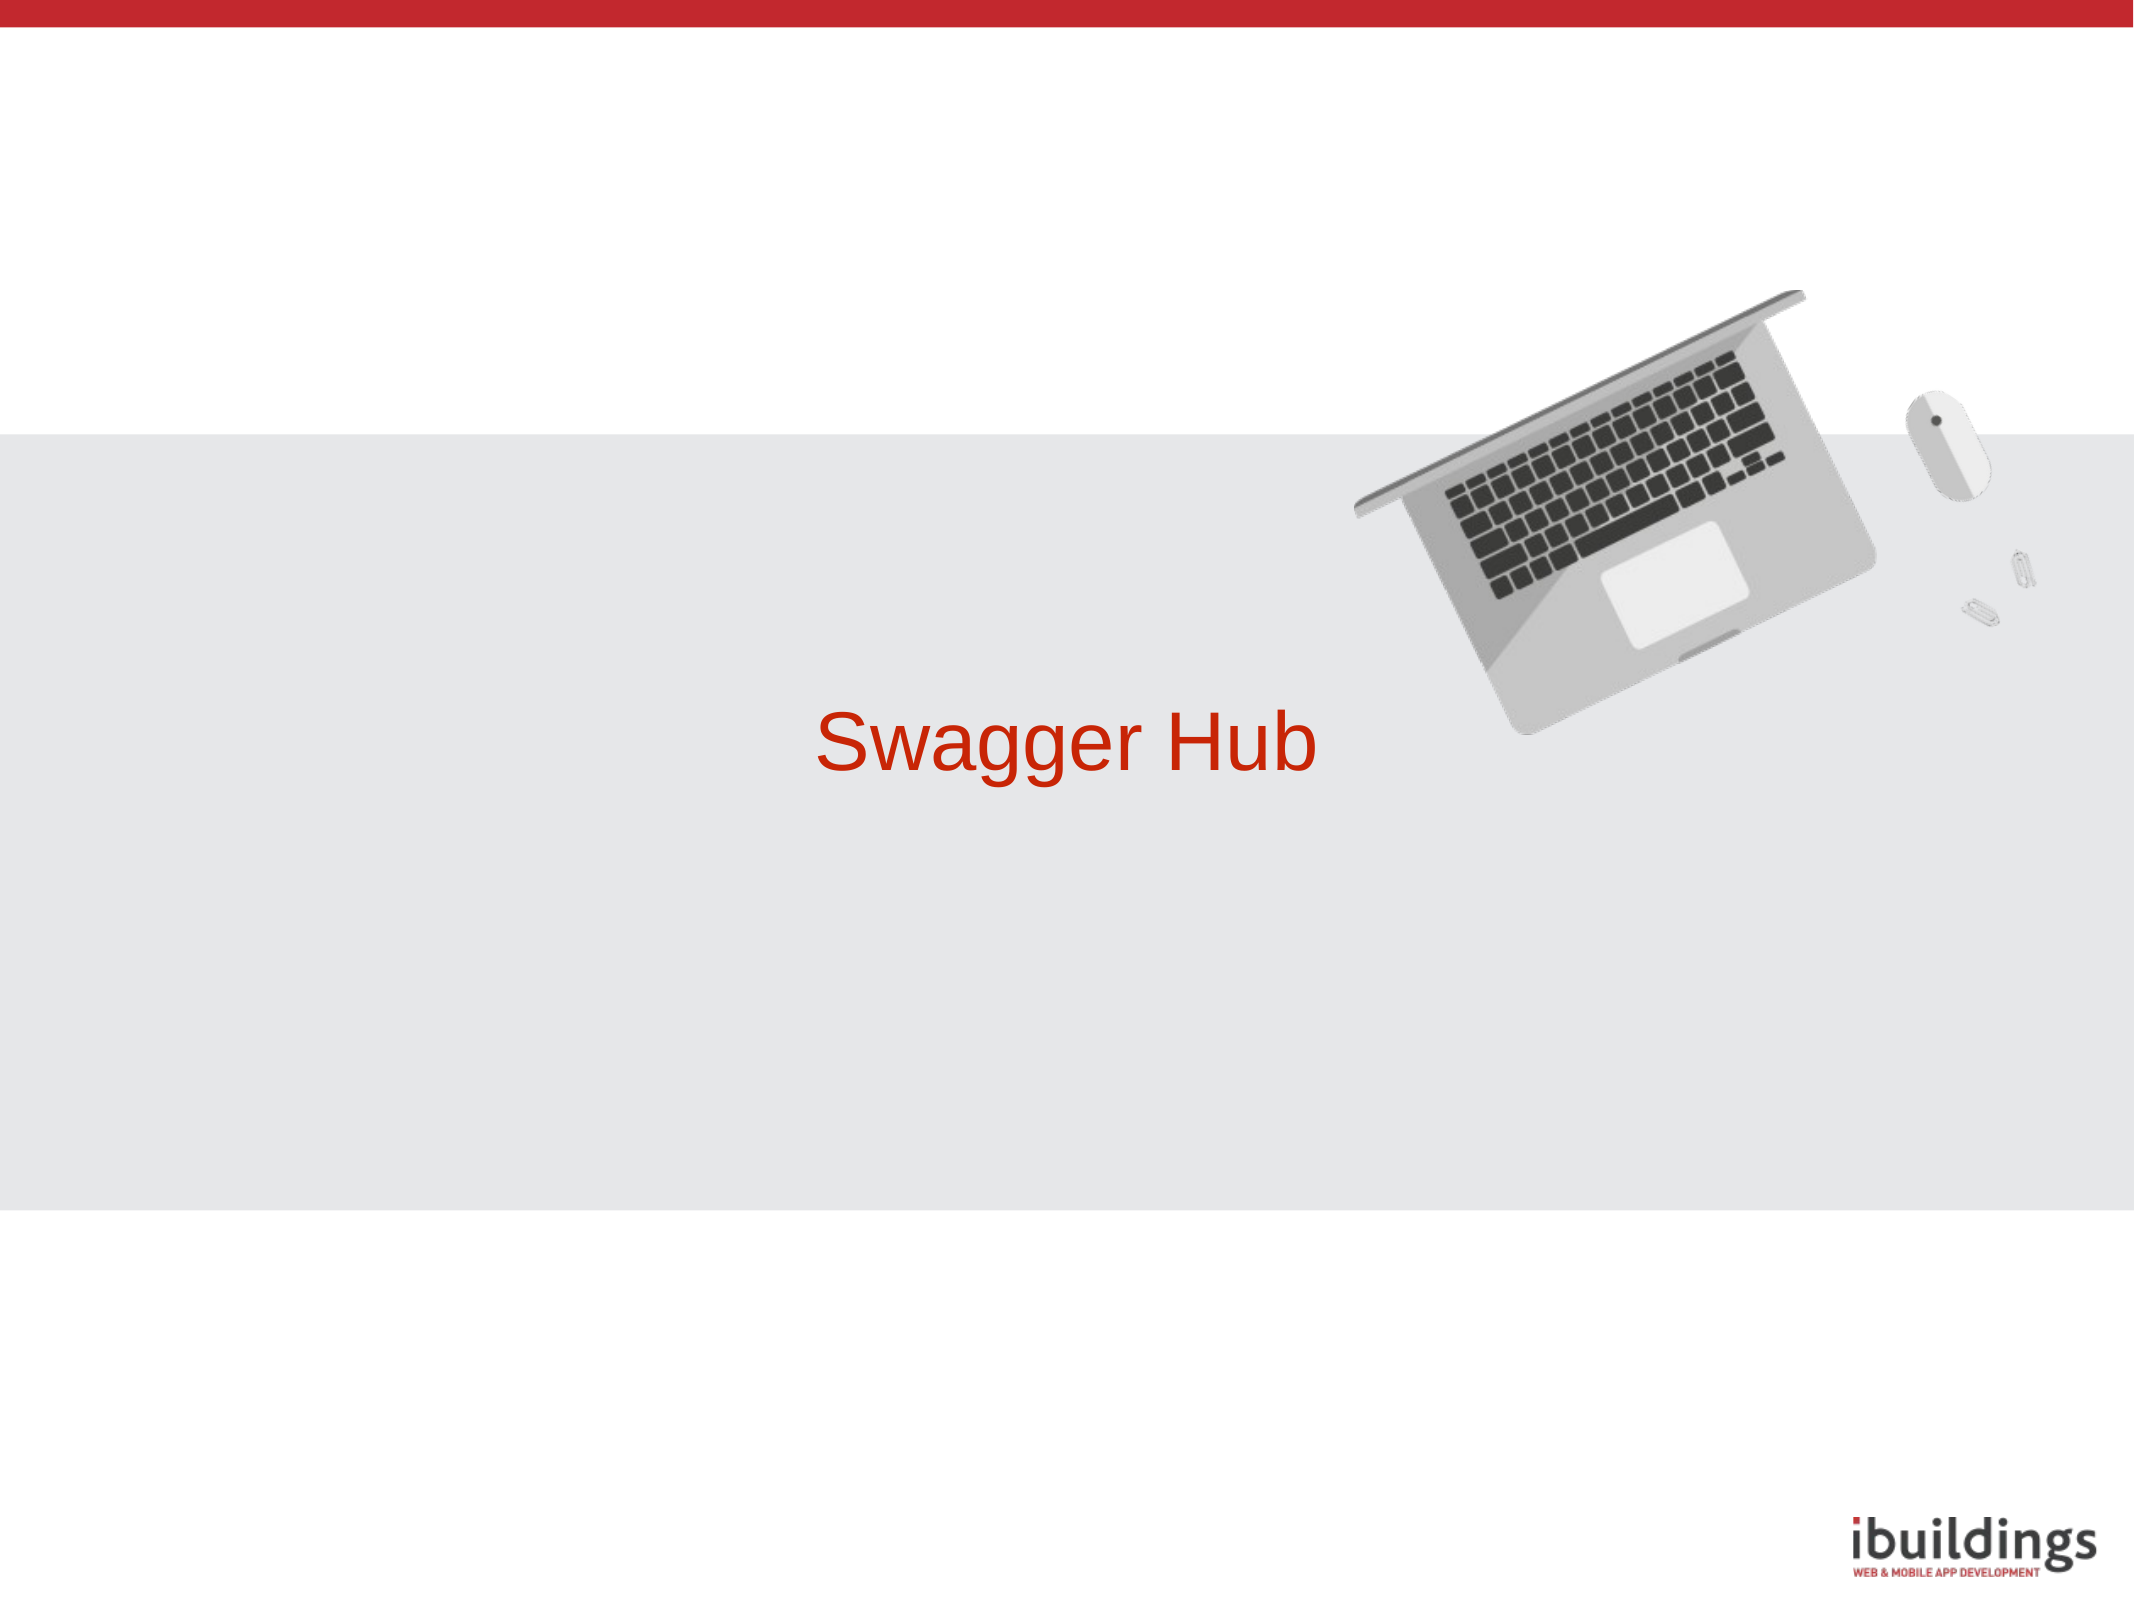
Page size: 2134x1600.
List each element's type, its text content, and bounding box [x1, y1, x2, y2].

text_box Swagger Hub [0, 679, 2134, 796]
picture [1960, 593, 2000, 633]
picture [1853, 1517, 2099, 1577]
picture [2003, 549, 2045, 591]
picture [1354, 290, 2036, 679]
